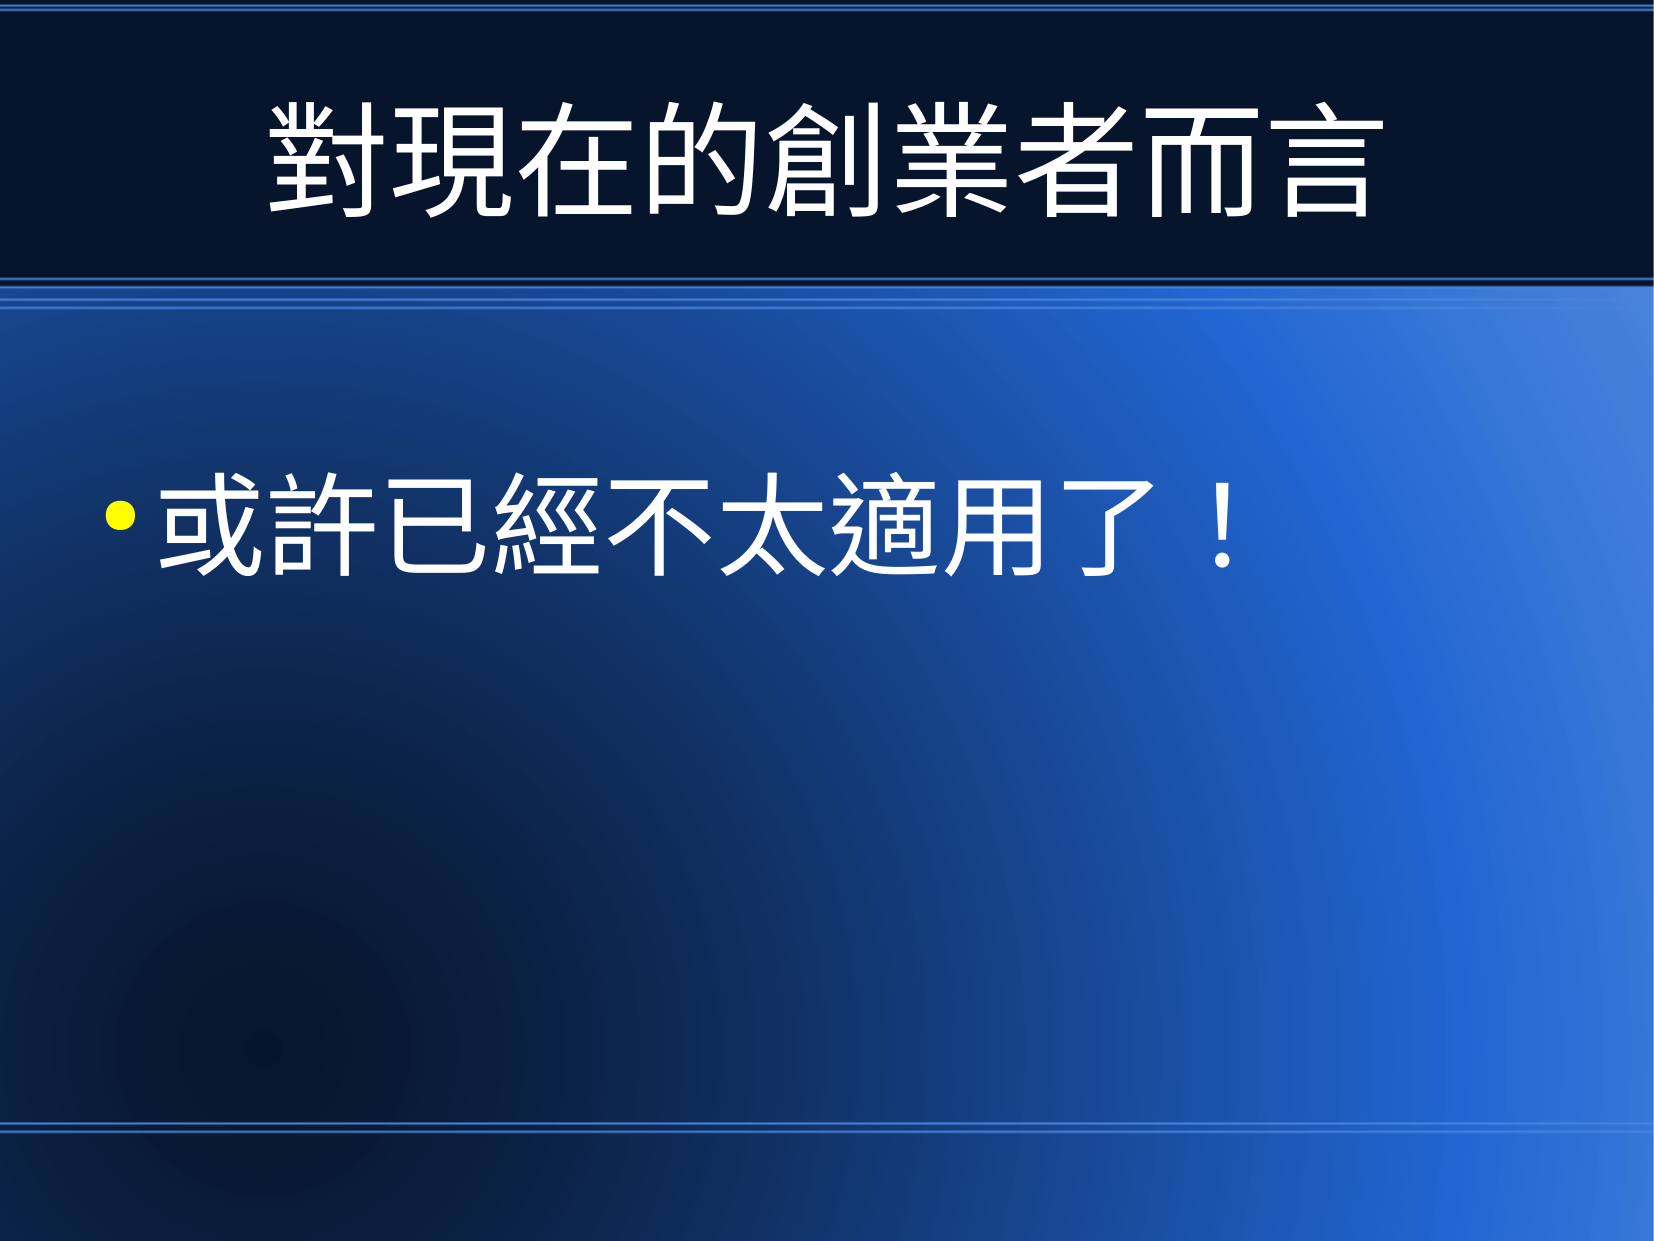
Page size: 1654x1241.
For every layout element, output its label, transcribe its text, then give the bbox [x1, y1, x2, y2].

list 或許已經不太適用了！ [82, 355, 1571, 1241]
picture [0, 0, 1654, 1241]
title 對現在的創業者而言 [82, 49, 1571, 257]
